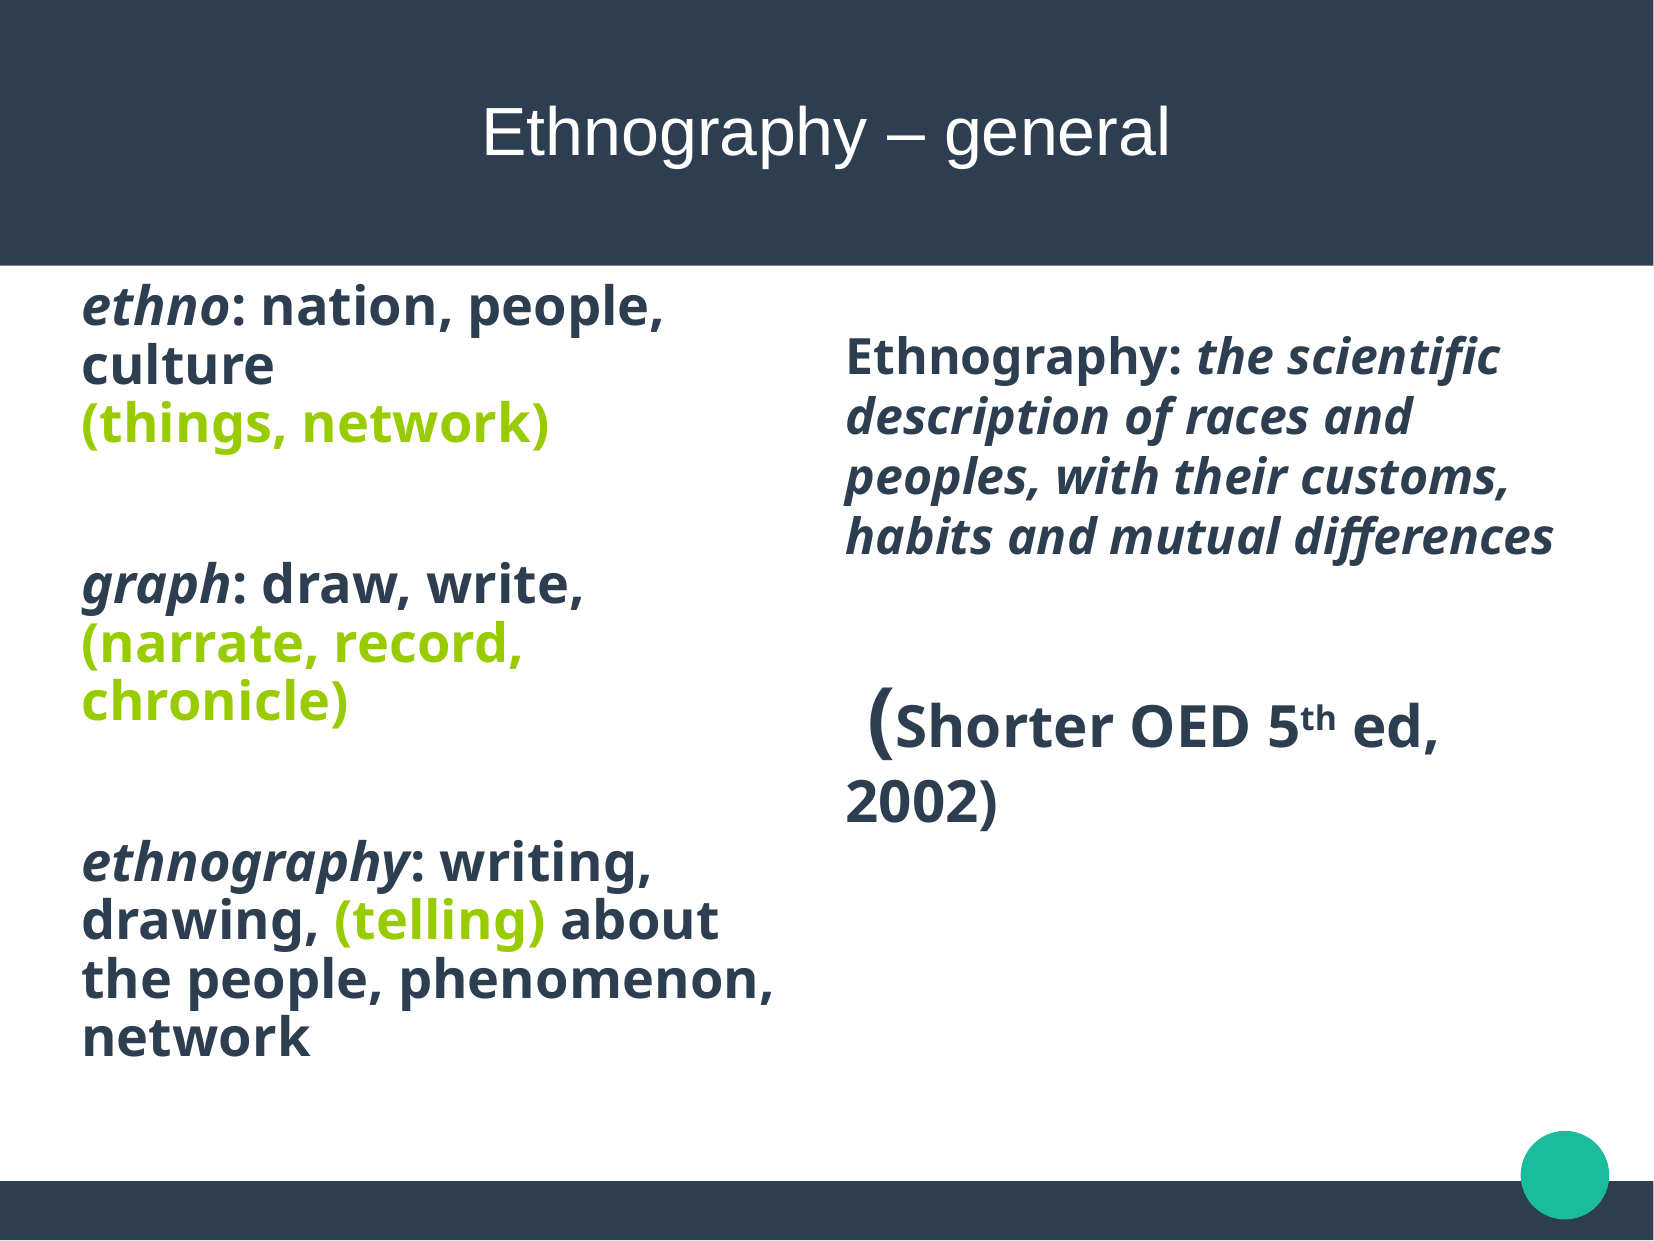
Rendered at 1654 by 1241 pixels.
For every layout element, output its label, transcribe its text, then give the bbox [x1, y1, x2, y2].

list ethno: nation, people, culture (things, network) graph: draw, write, (narrate, record, chronicle) ethnography: writing, drawing, (telling) about the people, phenomenon, network [53, 271, 804, 1099]
list Ethnography: the scientific description of races and peoples, with their customs, habits and mutual differences (Shorter OED 5th ed, 2002) [845, 324, 1595, 1152]
title Ethnography – general [58, 49, 1595, 207]
